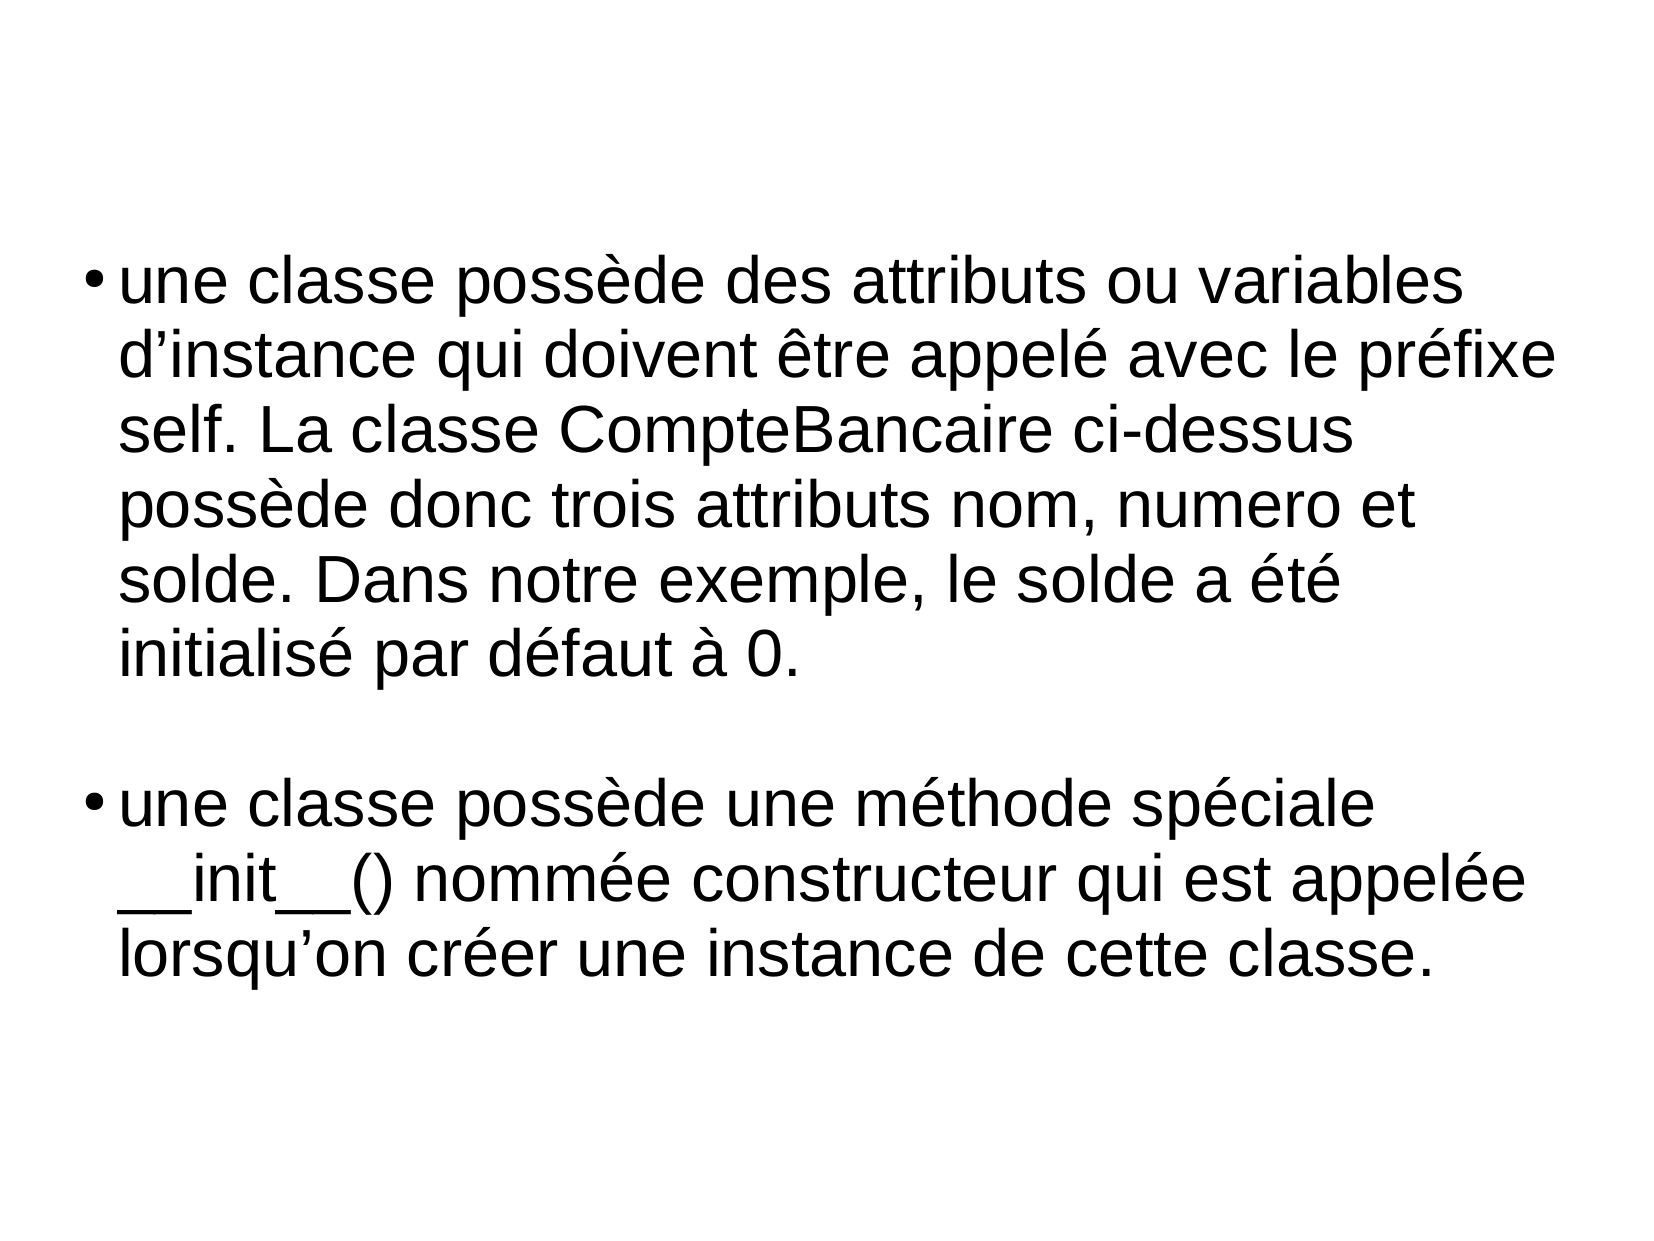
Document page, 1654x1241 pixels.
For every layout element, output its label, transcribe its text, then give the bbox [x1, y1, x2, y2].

subtitle une classe possède des attributs ou variables d’instance qui doivent être appelé avec le préfixe self. La classe CompteBancaire ci-dessus possède donc trois attributs nom, numero et solde. Dans notre exemple, le solde a été initialisé par défaut à 0. une classe possède une méthode spéciale __init__() nommée constructeur qui est appelée lorsqu’on créer une instance de cette classe. [82, 49, 1571, 1109]
